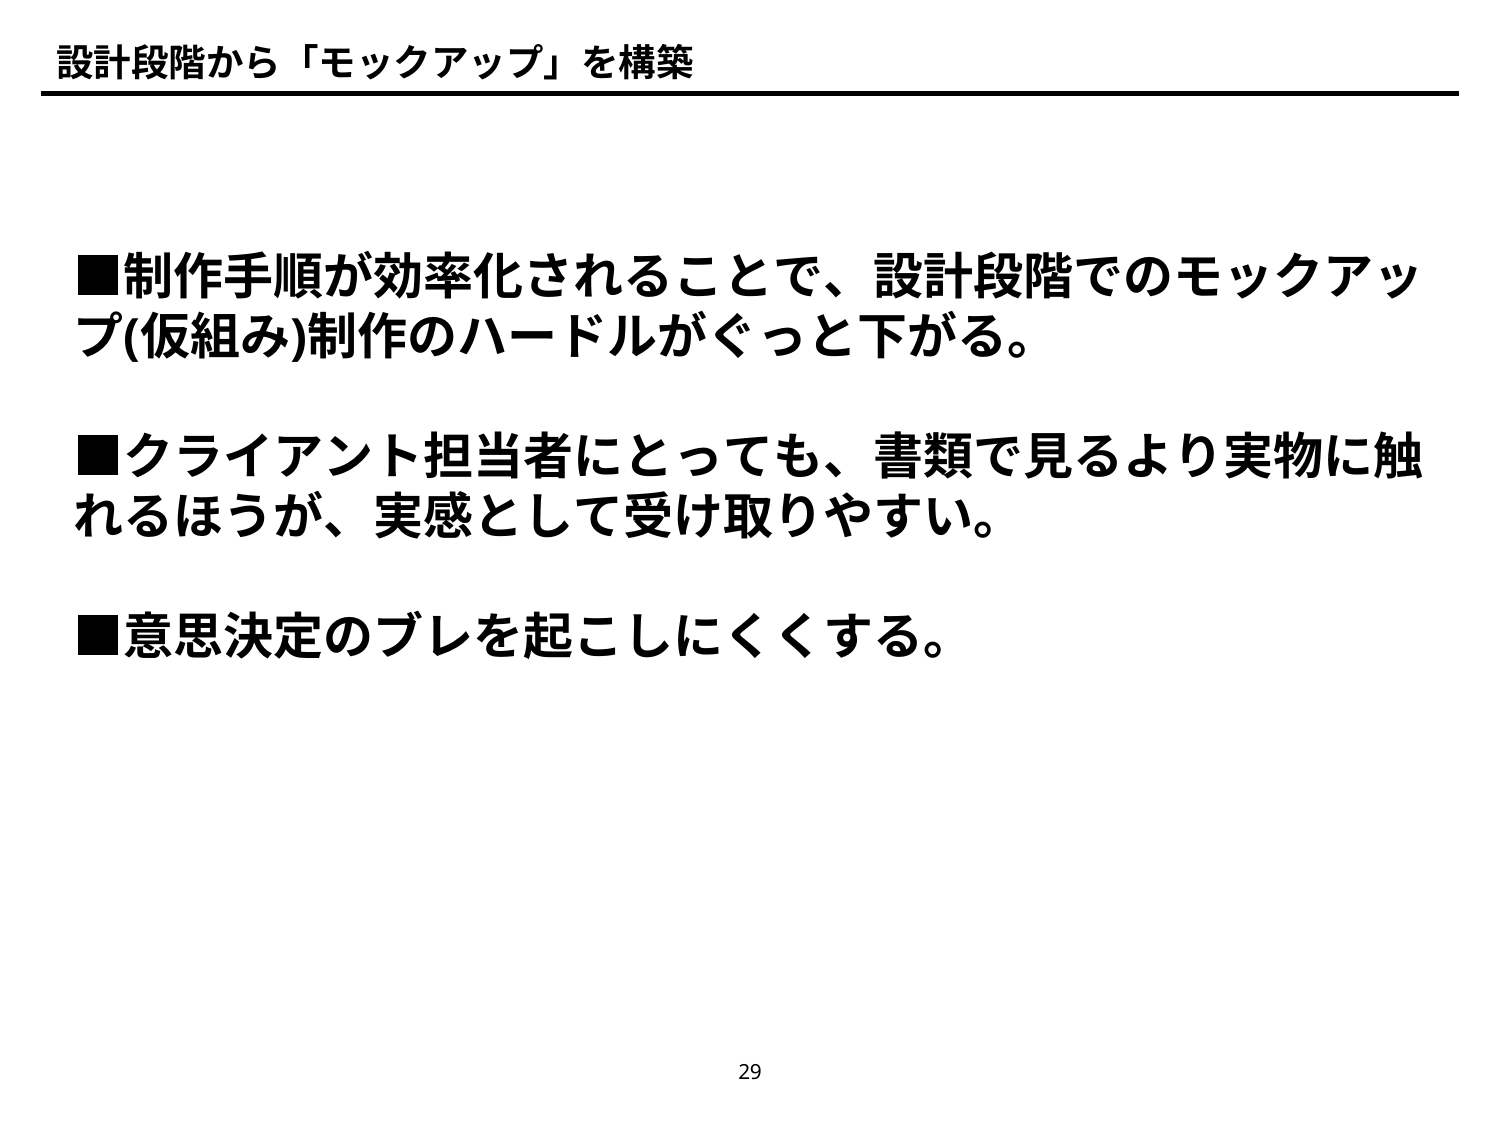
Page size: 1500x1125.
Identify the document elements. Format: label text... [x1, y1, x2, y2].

text_box ■制作手順が効率化されることで、設計段階でのモックアップ(仮組み)制作のハードルがぐっと下がる。 ■クライアント担当者にとっても、書類で見るより実物に触れるほうが、実感として受け取りやすい。 ■意思決定のブレを起こしにくくする。 [59, 237, 1447, 673]
title 設計段階から「モックアップ」を構築 [41, 33, 1459, 87]
